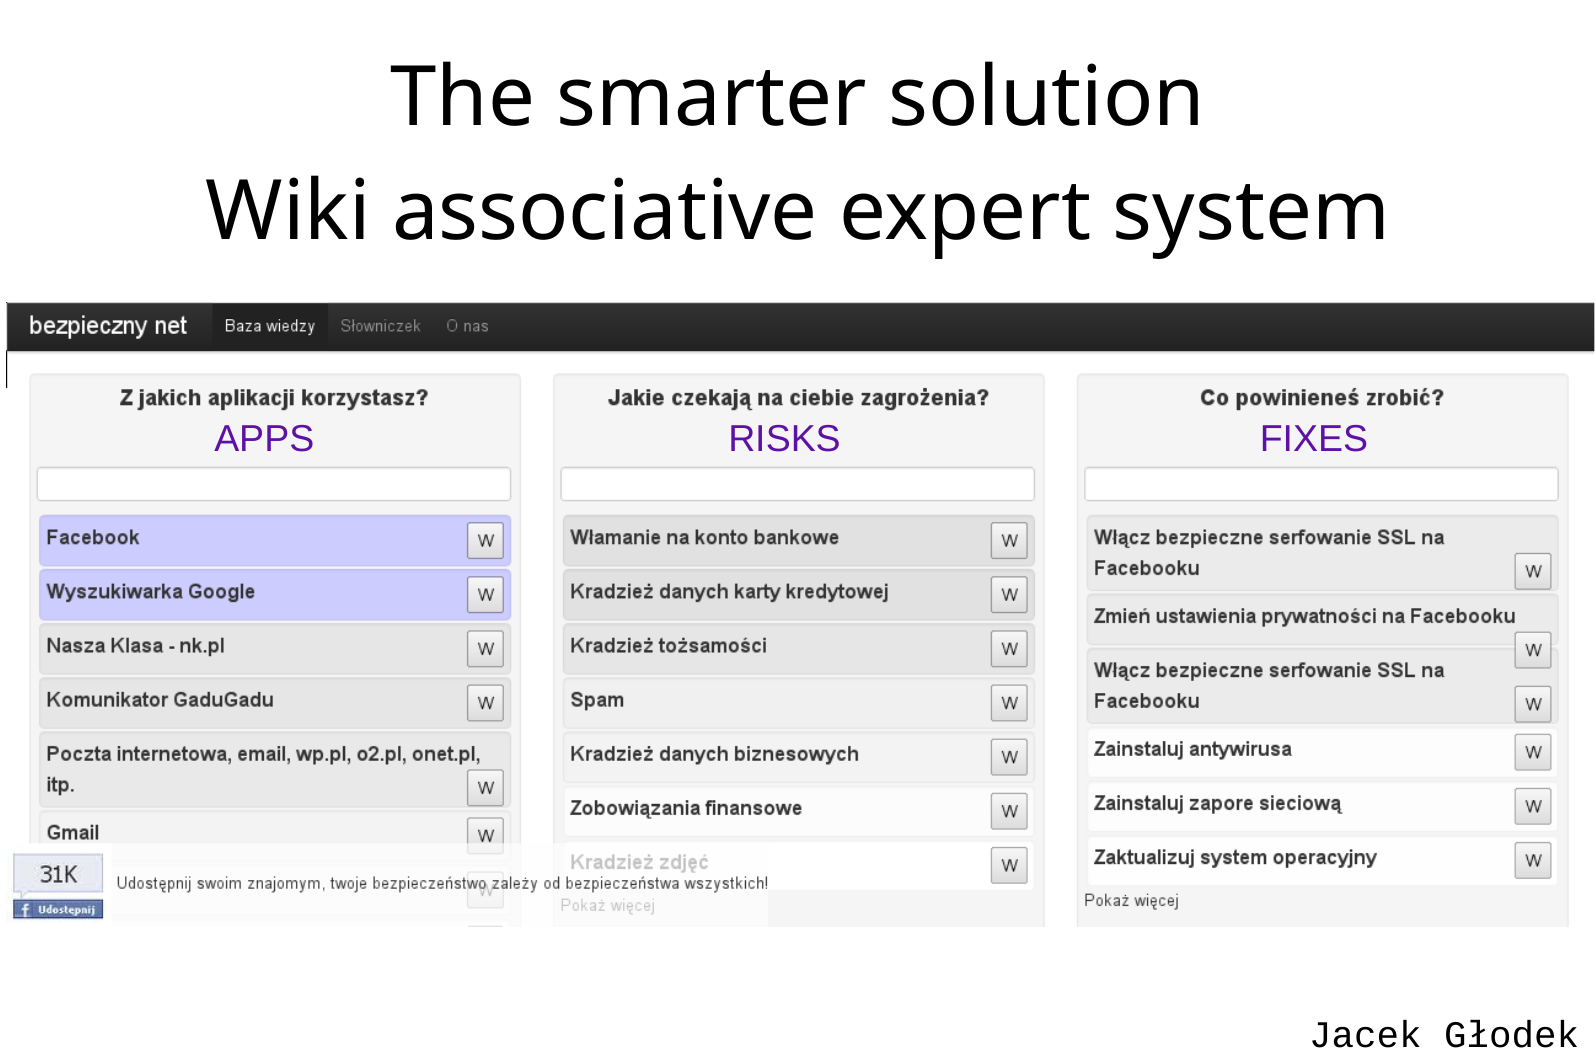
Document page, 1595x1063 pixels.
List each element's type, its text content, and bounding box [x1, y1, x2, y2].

text_box APPS [199, 409, 330, 467]
picture [6, 302, 1595, 927]
text_box Jacek Głodek [1294, 1008, 1595, 1063]
text_box RISKS [713, 409, 856, 467]
text_box FIXES [1245, 409, 1383, 467]
text_box The smarter solution Wiki associative expert system [67, 29, 1530, 249]
